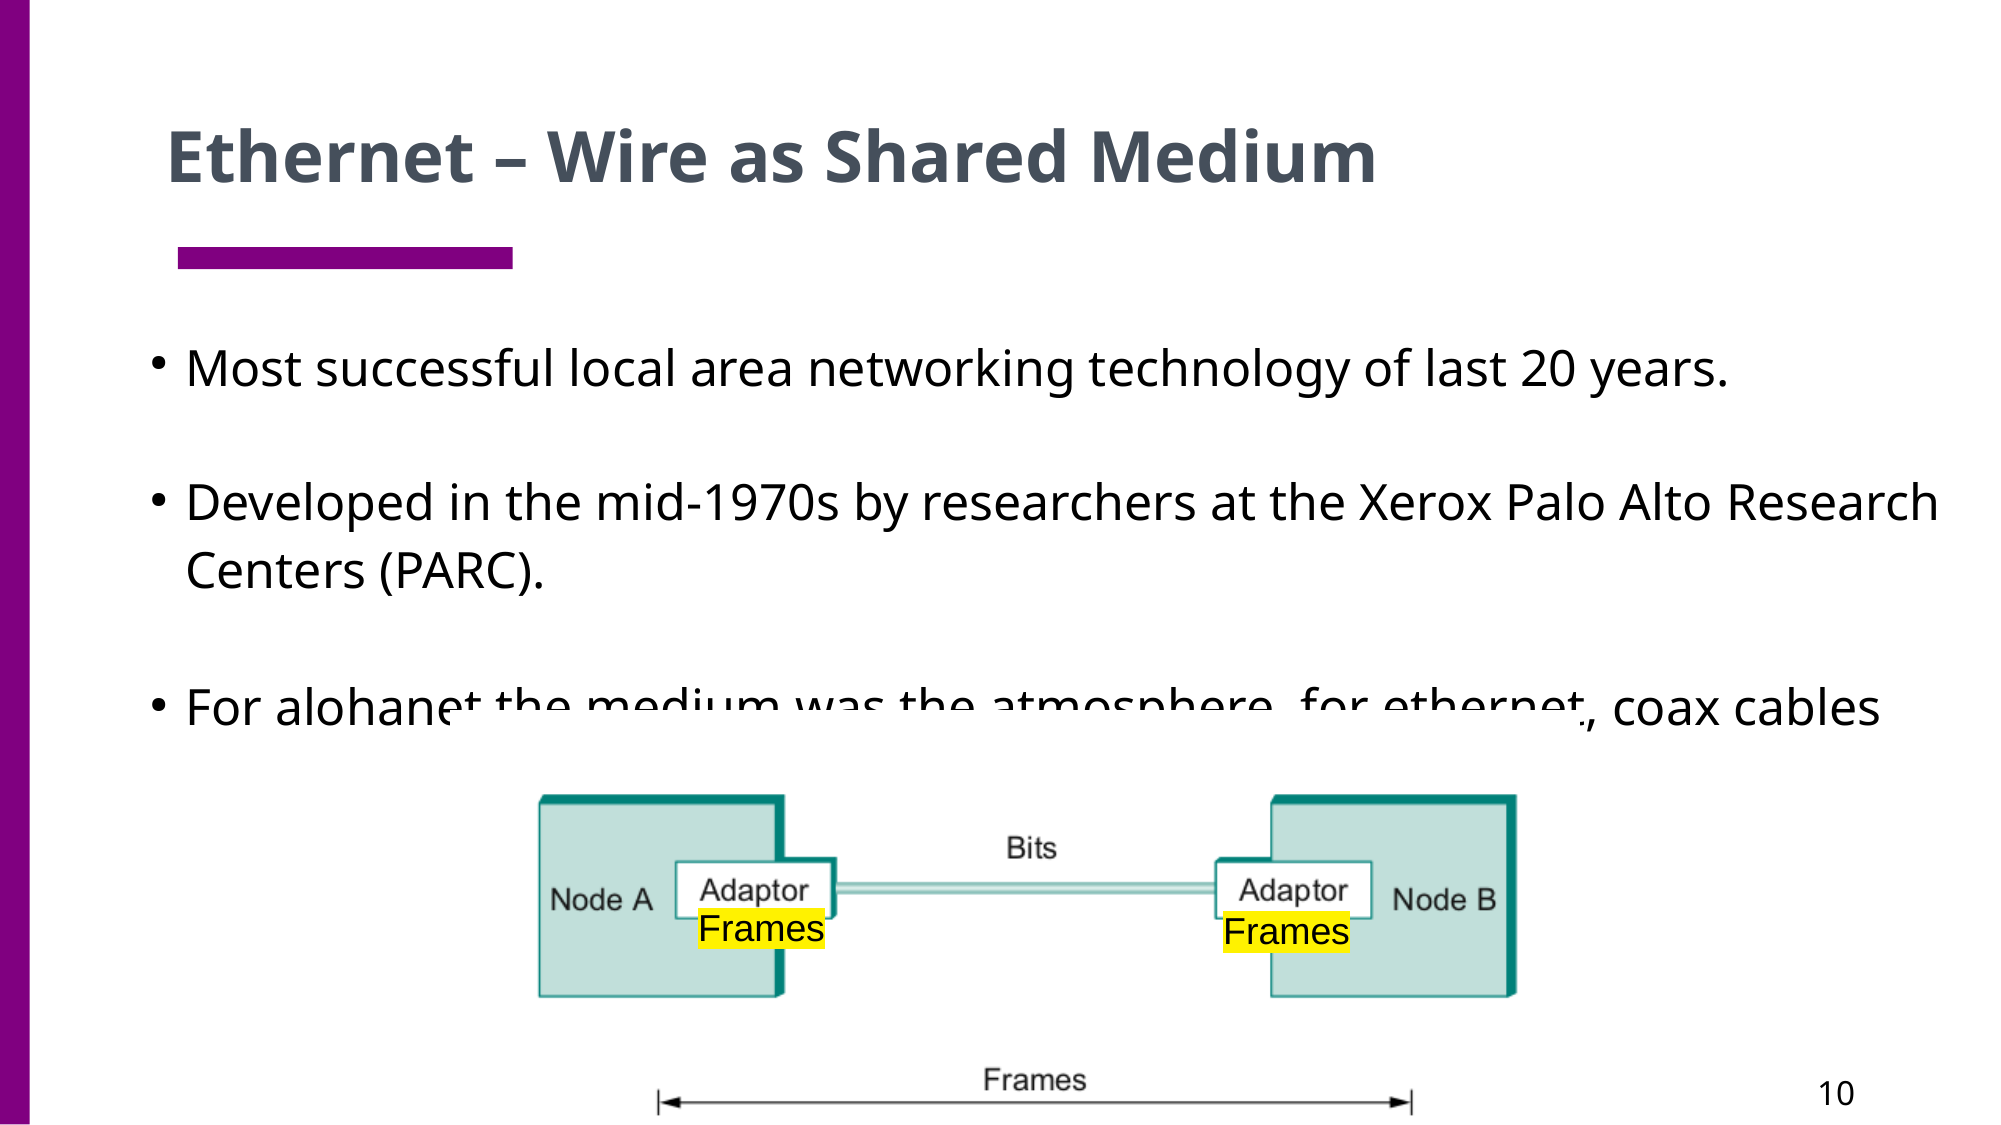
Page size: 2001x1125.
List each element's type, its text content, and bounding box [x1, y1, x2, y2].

text_box Frames [1208, 903, 1366, 961]
text_box Ethernet – Wire as Shared Medium [151, 0, 1849, 212]
text_box Frames [683, 900, 841, 957]
text_box Most successful local area networking technology of last 20 years. Developed in the mid-1970s by researchers at the Xerox Palo Alto Research Centers (PARC). For alohanet the medium was the atmosphere, for ethernet, coax cables [135, 329, 2000, 705]
picture [450, 710, 1580, 1125]
